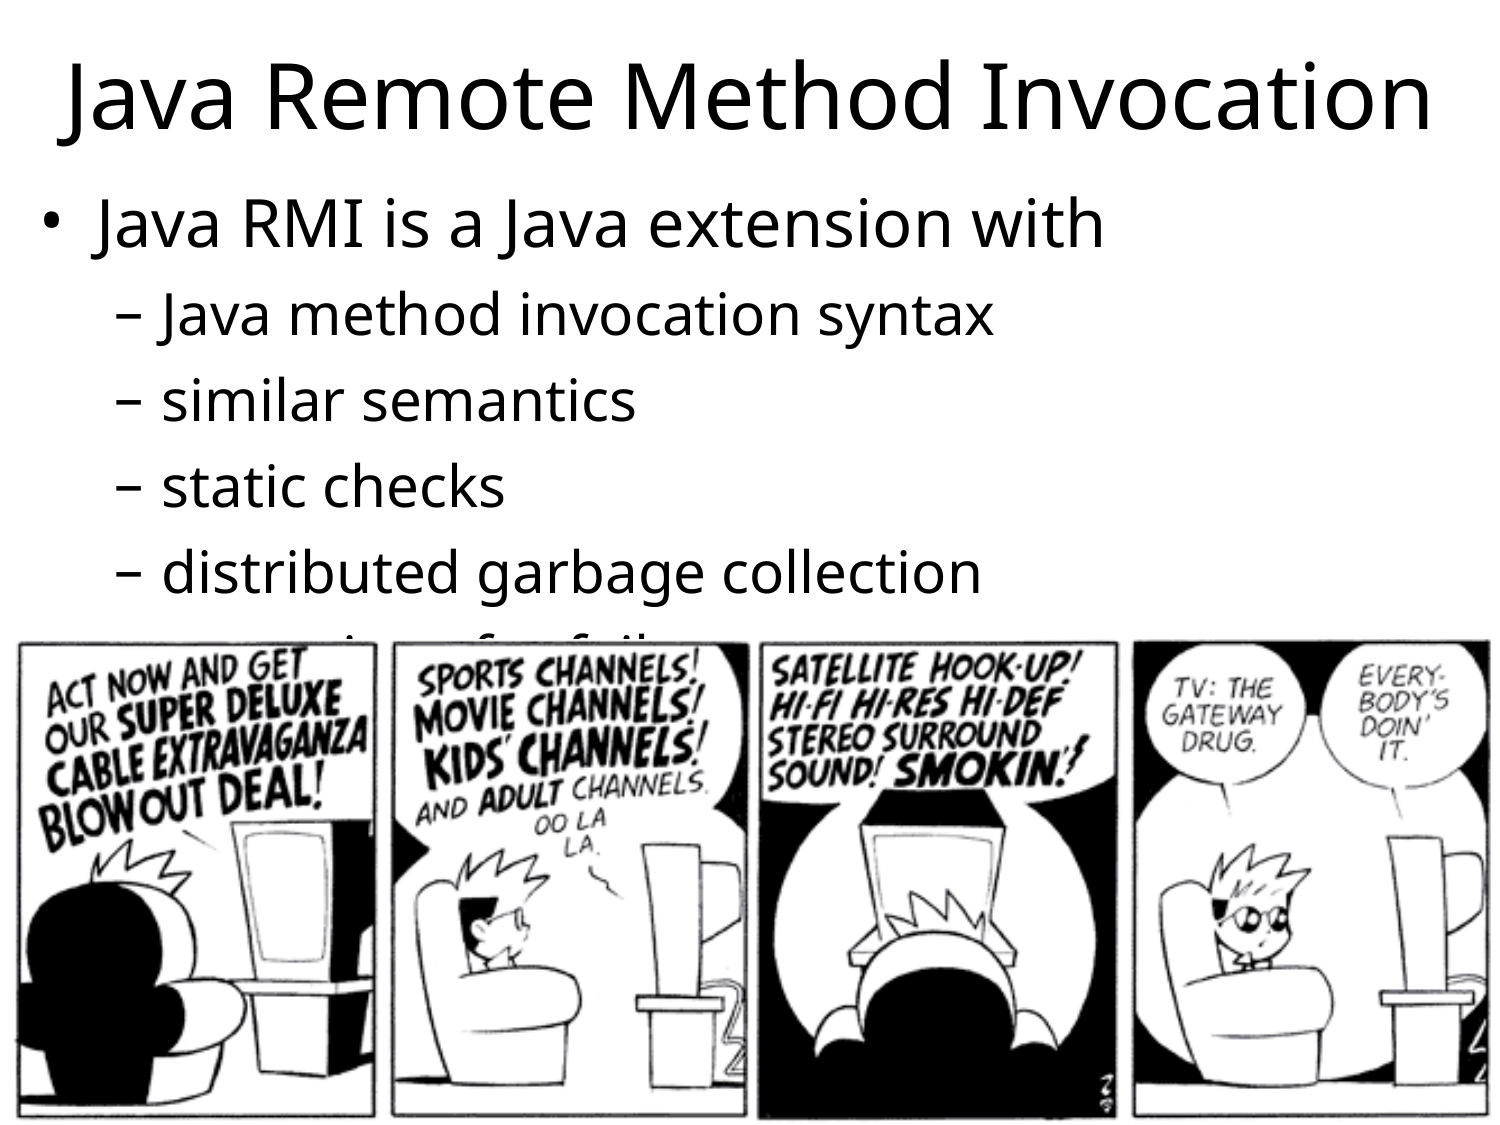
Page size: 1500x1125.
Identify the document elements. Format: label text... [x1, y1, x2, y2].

picture [0, 639, 1500, 1125]
list Java RMI is a Java extension with Java method invocation syntax similar semantics static checks distributed garbage collection exceptions for failures [24, 174, 1476, 639]
title Java Remote Method Invocation [24, 0, 1476, 174]
